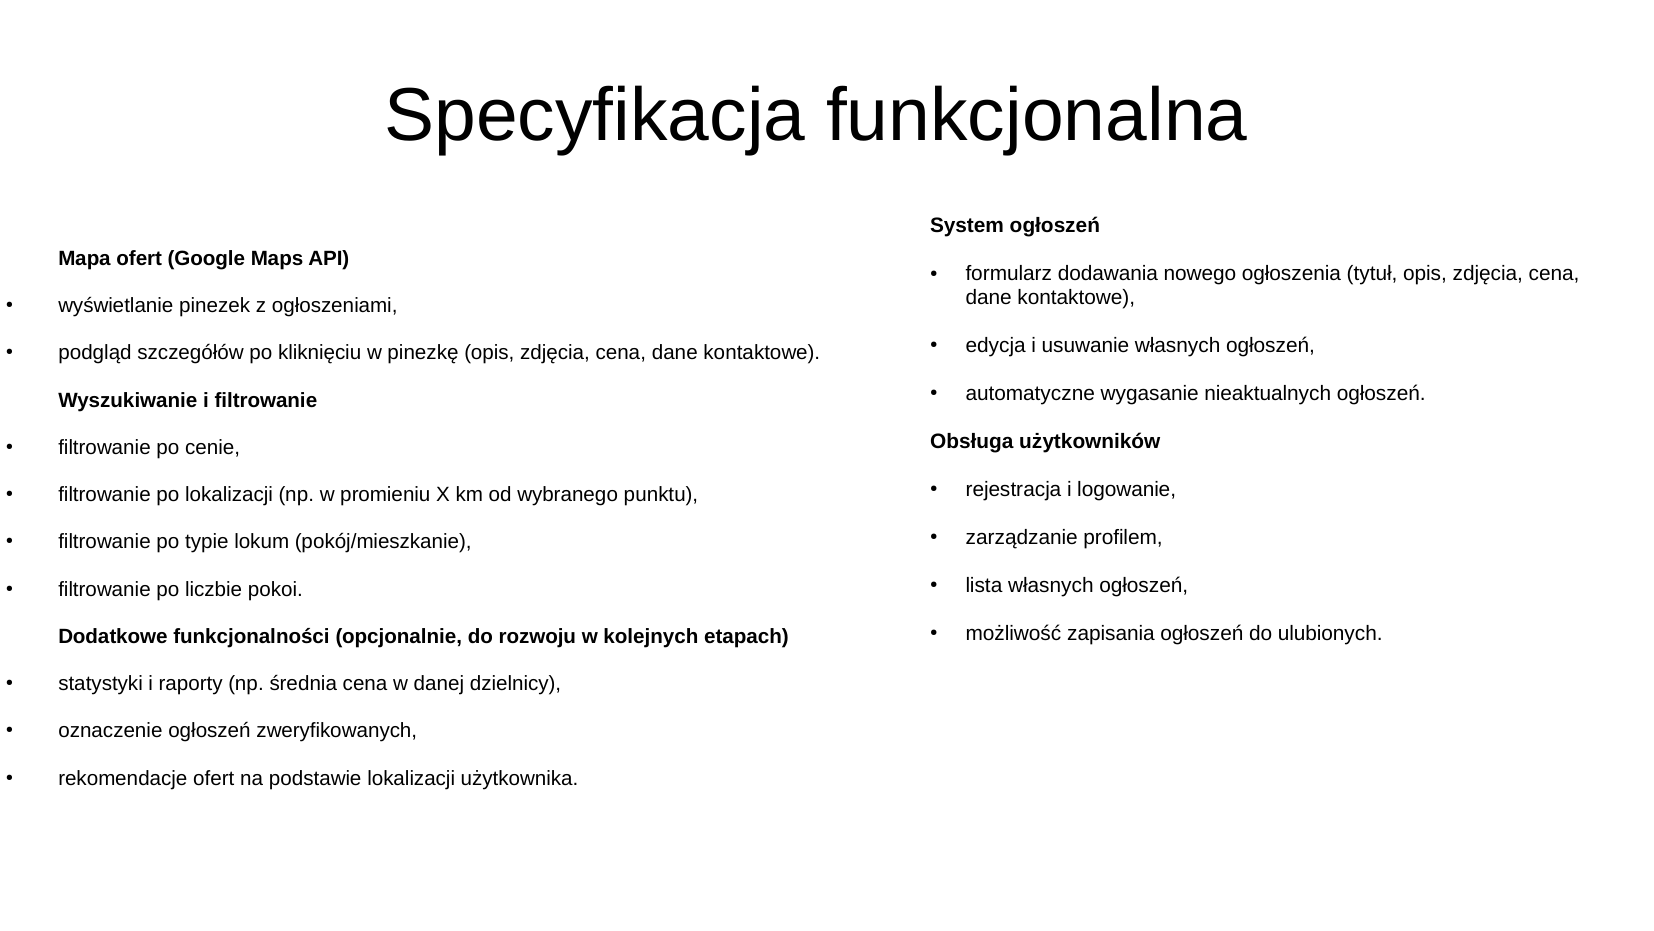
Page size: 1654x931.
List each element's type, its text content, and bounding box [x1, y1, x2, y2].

list Mapa ofert (Google Maps API) wyświetlanie pinezek z ogłoszeniami, podgląd szczegółów po kliknięciu w pinezkę (opis, zdjęcia, cena, dane kontaktowe). Wyszukiwanie i filtrowanie filtrowanie po cenie, filtrowanie po lokalizacji (np. w promieniu X km od wybranego punktu), filtrowanie po typie lokum (pokój/mieszkanie), filtrowanie po liczbie pokoi. Dodatkowe funkcjonalności (opcjonalnie, do rozwoju w kolejnych etapach) statystyki i raporty (np. średnia cena w danej dzielnicy), oznaczenie ogłoszeń zweryfikowanych, rekomendacje ofert na podstawie lokalizacji użytkownika. [0, 246, 827, 798]
text_box System ogłoszeń formularz dodawania nowego ogłoszenia (tytuł, opis, zdjęcia, cena, dane kontaktowe), edycja i usuwanie własnych ogłoszeń, automatyczne wygasanie nieaktualnych ogłoszeń. Obsługa użytkowników rejestracja i logowanie, zarządzanie profilem, lista własnych ogłoszeń, możliwość zapisania ogłoszeń do ulubionych. [915, 206, 1625, 827]
title Specyfikacja funkcjonalna [82, 37, 1571, 193]
